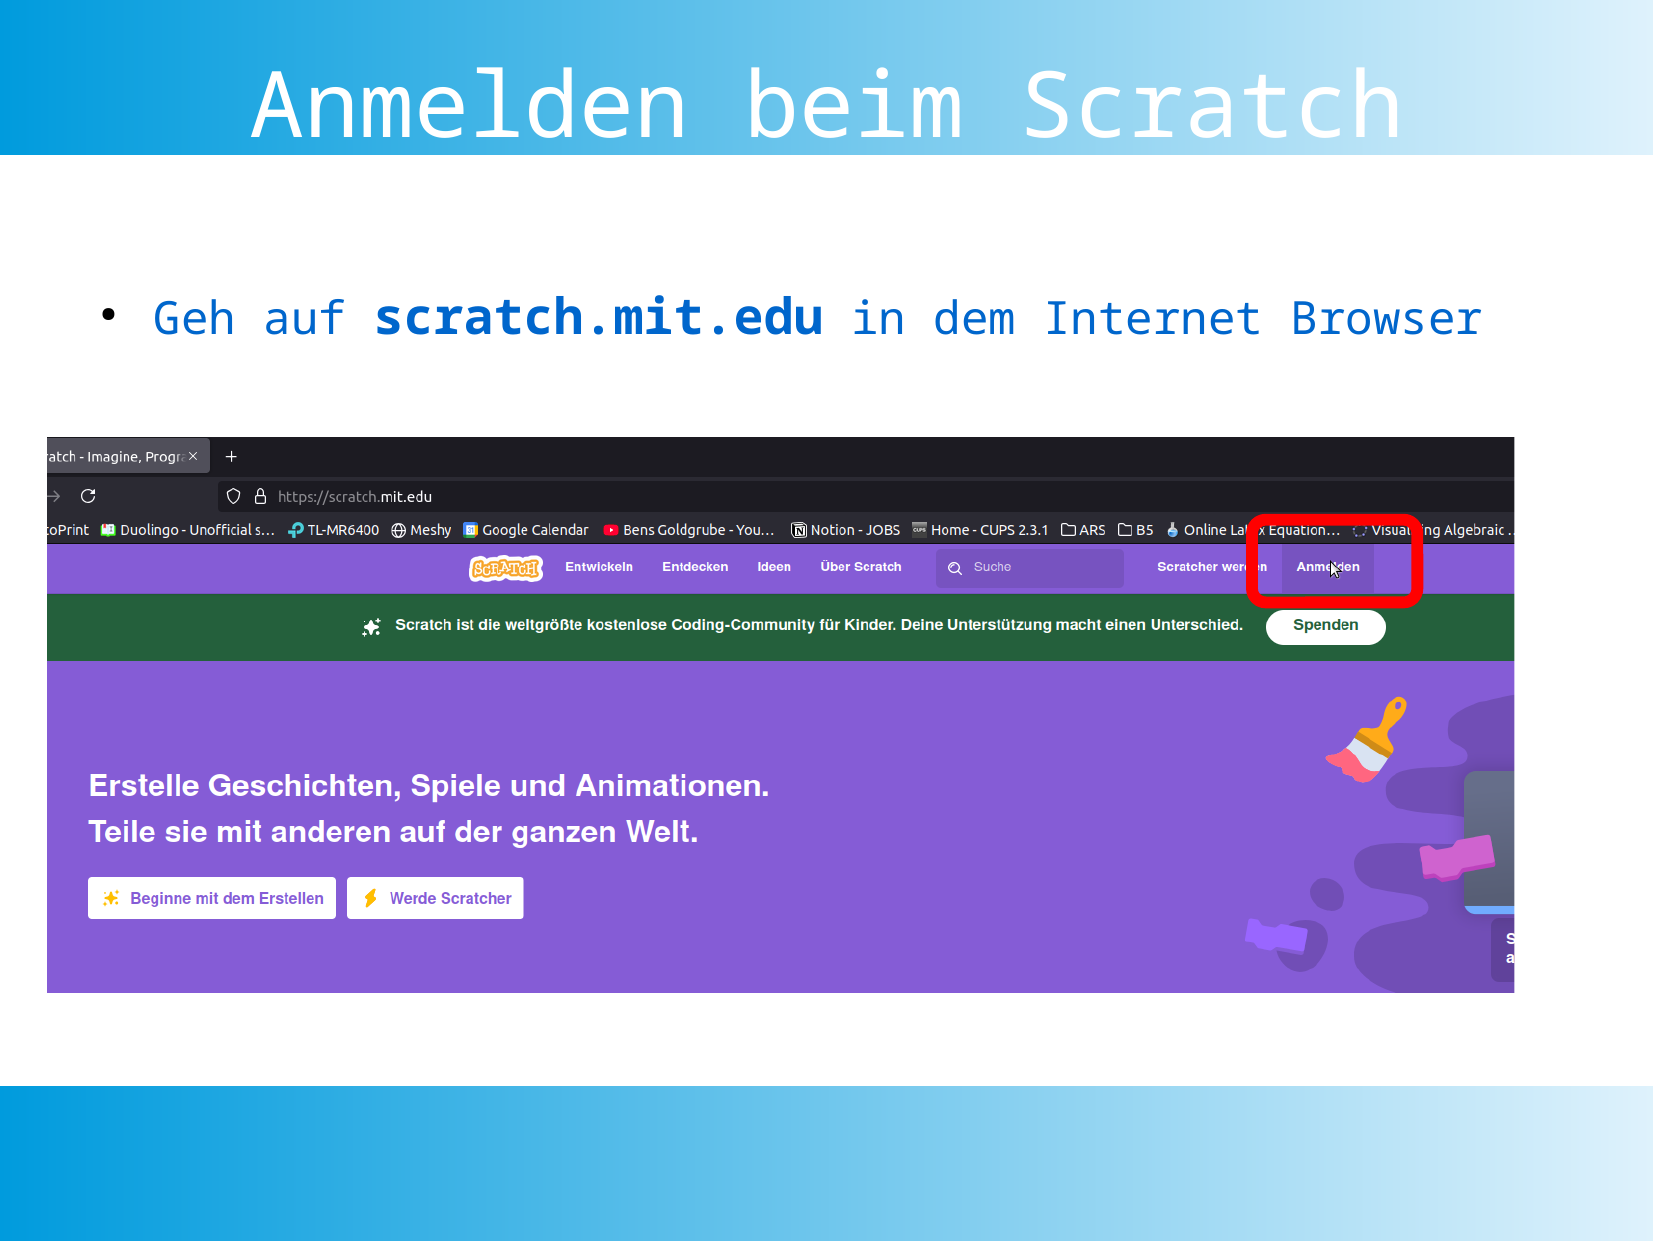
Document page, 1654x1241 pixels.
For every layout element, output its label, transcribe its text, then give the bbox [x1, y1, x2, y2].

picture [47, 437, 1515, 993]
title Anmelden beim Scratch [82, 40, 1571, 163]
list Geh auf scratch.mit.edu in dem Internet Browser [82, 188, 1630, 414]
